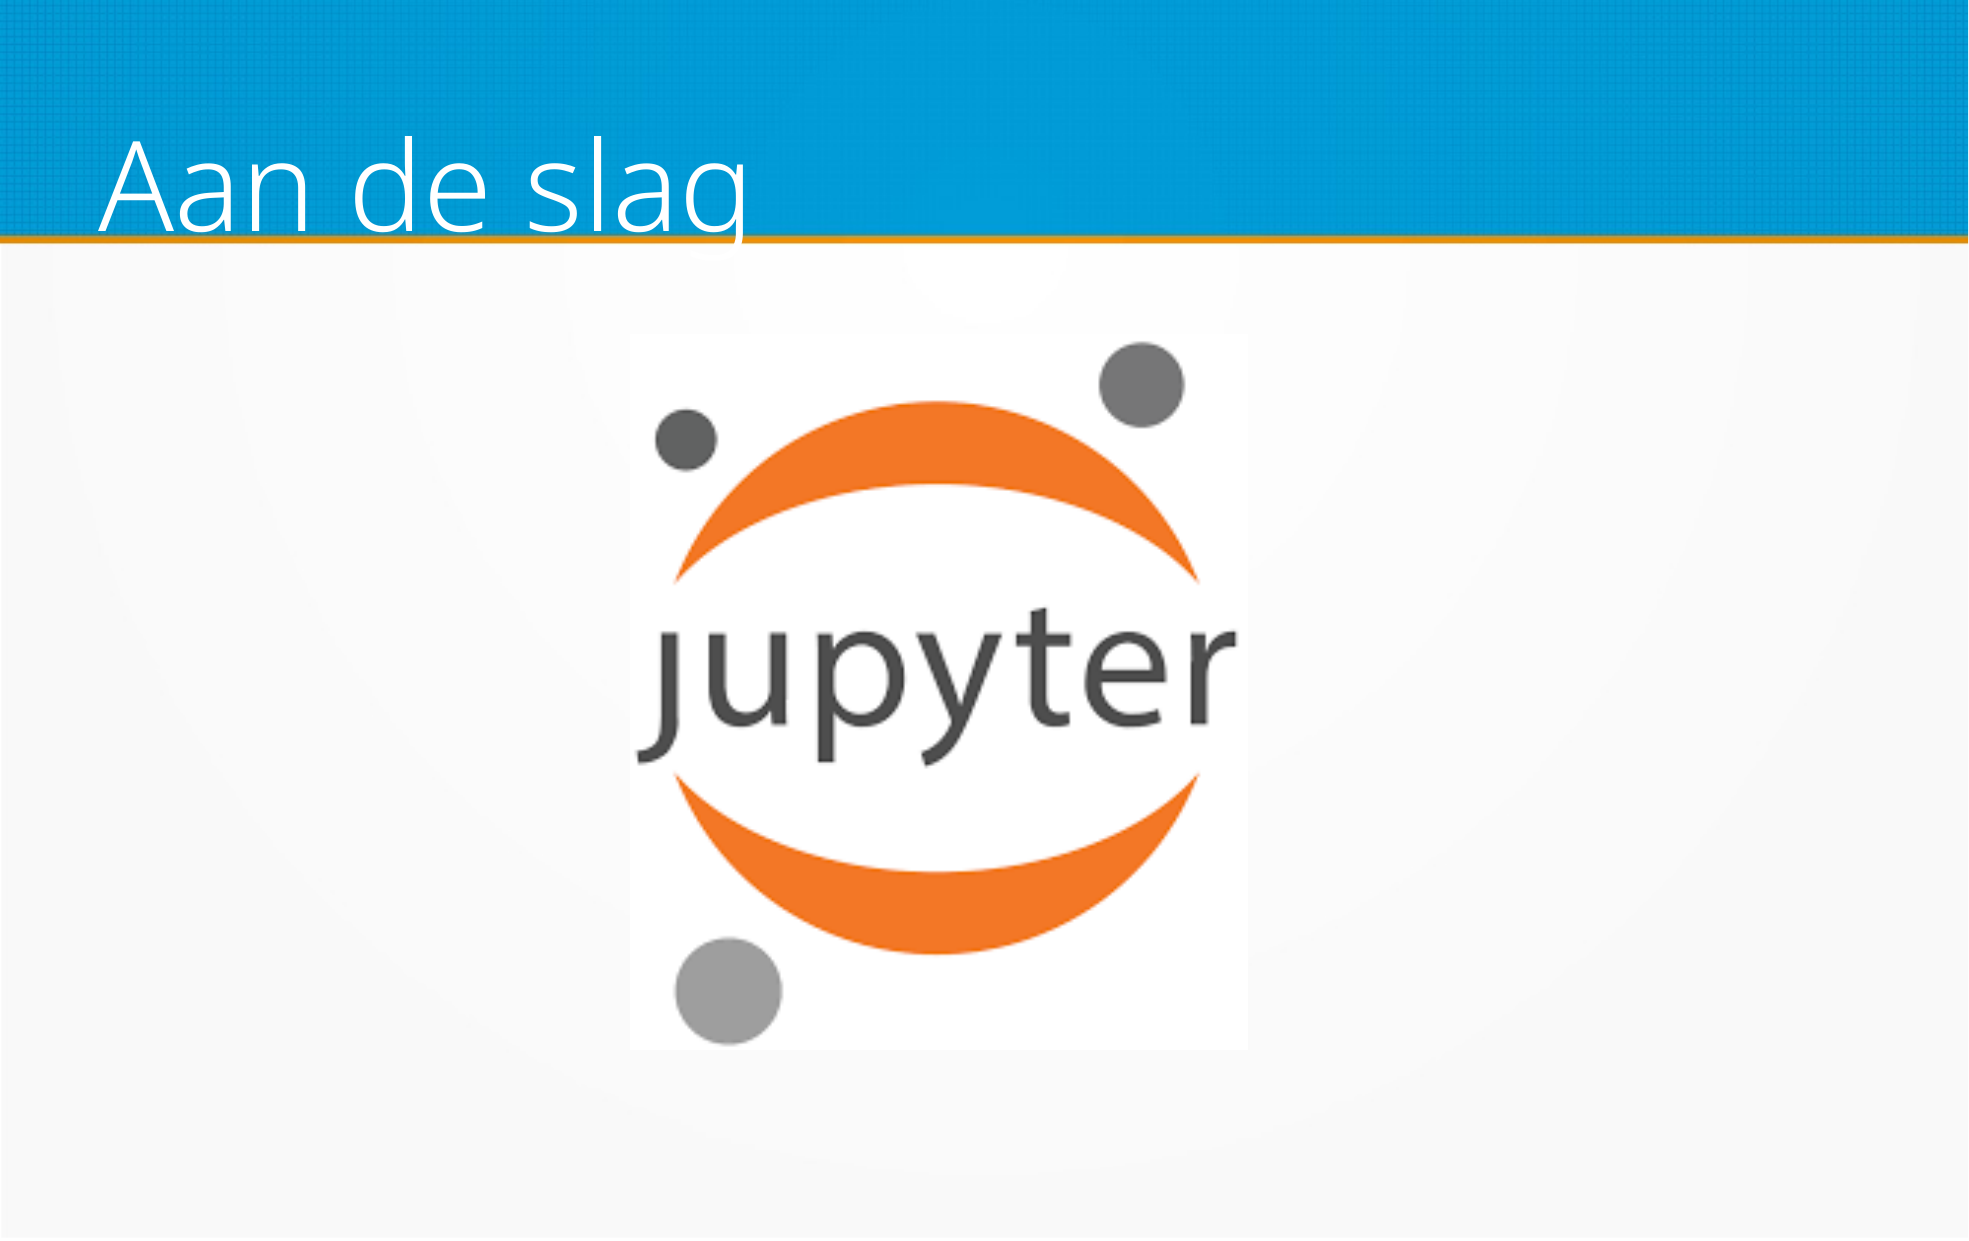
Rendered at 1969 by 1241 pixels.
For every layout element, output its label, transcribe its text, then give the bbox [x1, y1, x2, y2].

picture [0, 233, 1969, 1241]
title Aan de slag [98, 49, 1870, 257]
